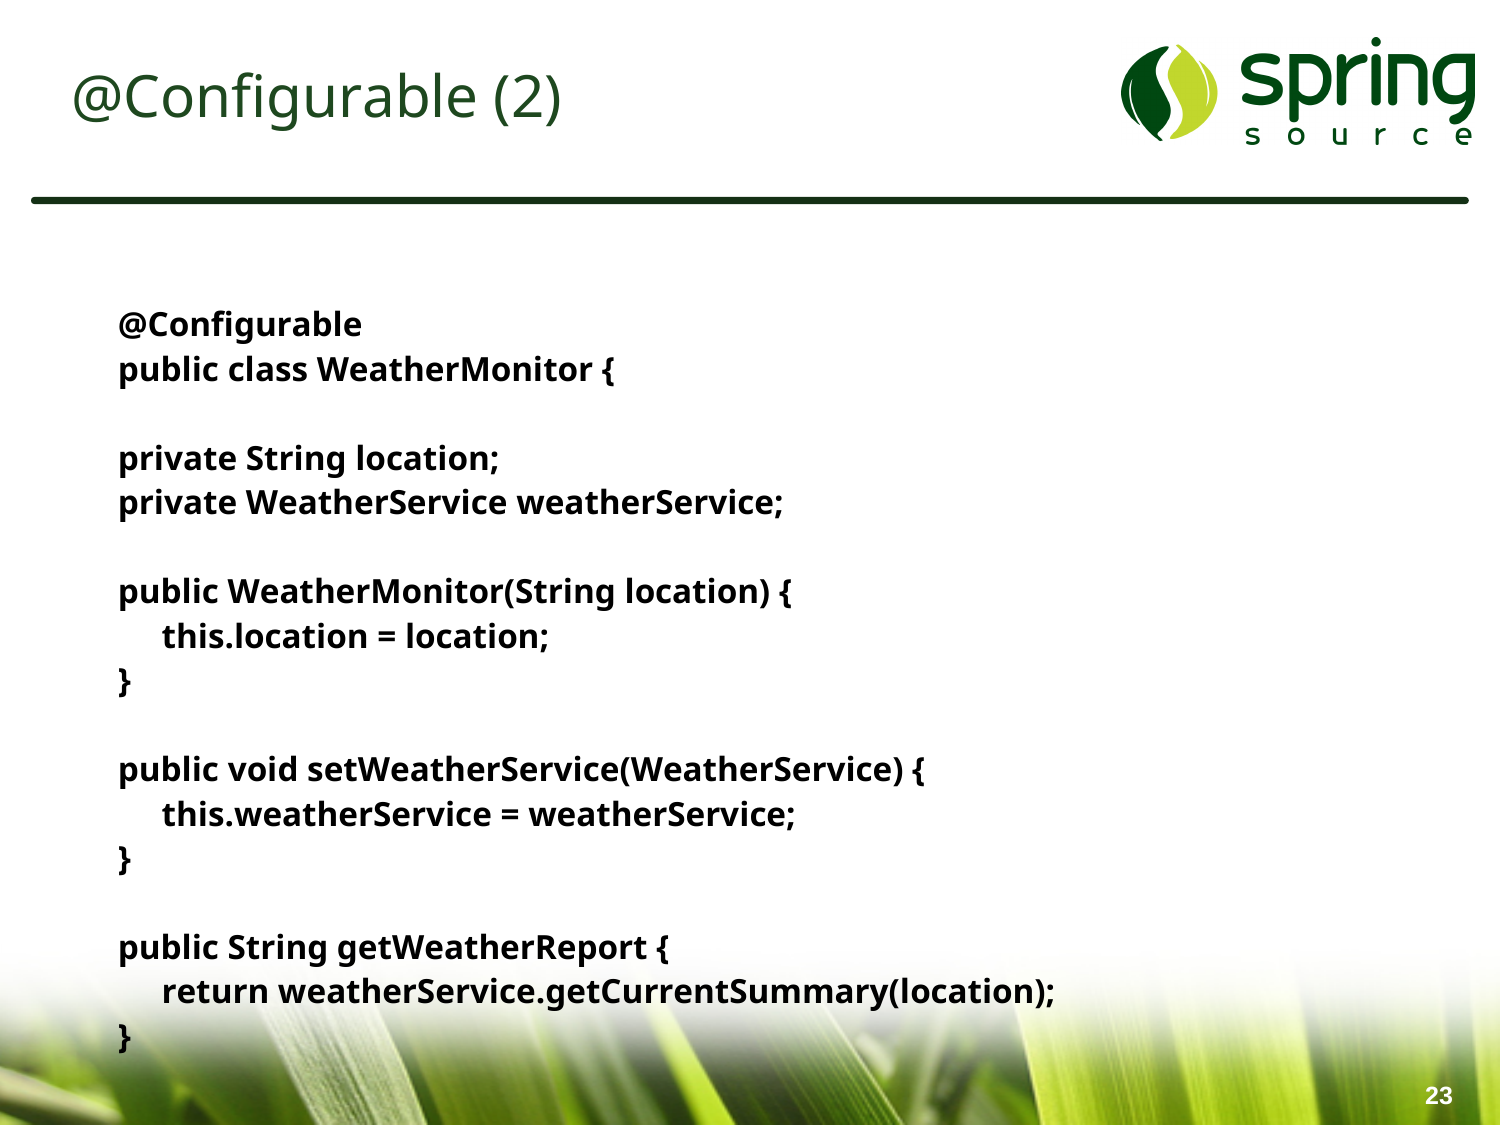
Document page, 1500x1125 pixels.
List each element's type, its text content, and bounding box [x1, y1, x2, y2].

title @Configurable (2) [56, 13, 1089, 176]
list @Configurable public class WeatherMonitor { private String location; private WeatherService weatherService; public WeatherMonitor(String location) { this.location = location; } public void setWeatherService(WeatherService) { this.weatherService = weatherService; } public String getWeatherReport { return weatherService.getCurrentSummary(location); } [103, 275, 1394, 998]
picture [1121, 37, 1475, 145]
picture [0, 944, 1500, 1125]
